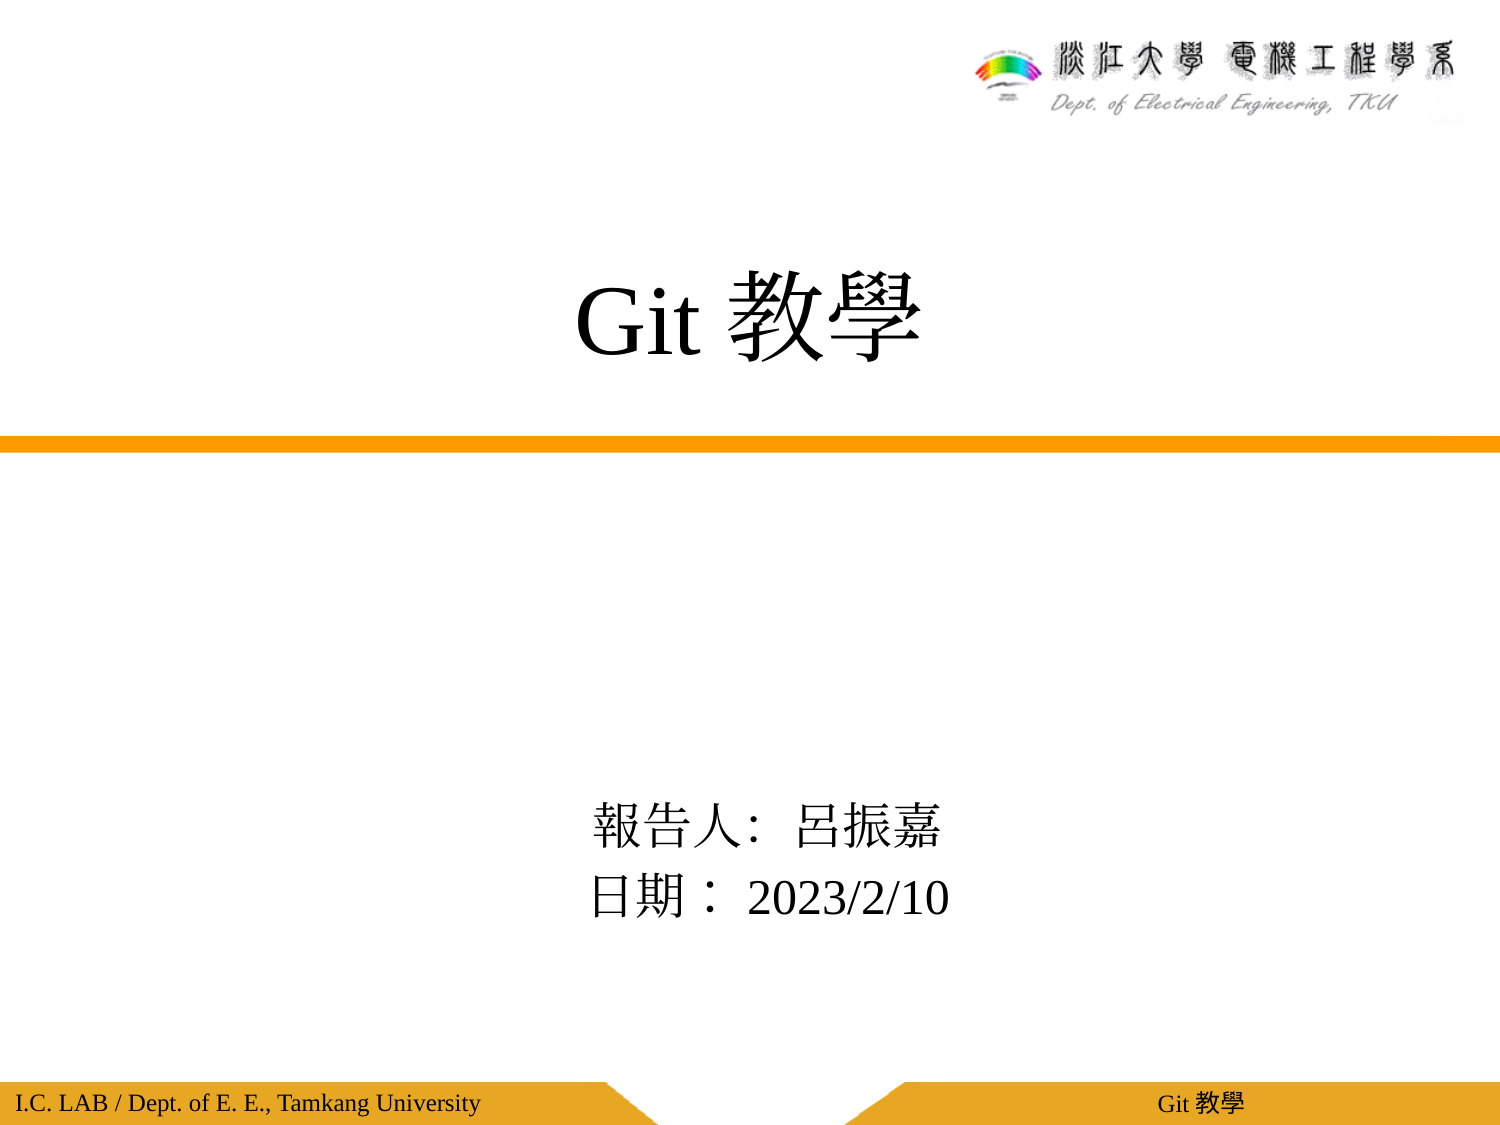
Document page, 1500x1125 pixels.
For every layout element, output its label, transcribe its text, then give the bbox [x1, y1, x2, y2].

picture [962, 31, 1465, 123]
picture [842, 1082, 1500, 1125]
picture [0, 1082, 658, 1125]
title Git教學 [0, 231, 1500, 399]
text_box 報告人：呂振嘉 日期：2023/2/10 [478, 787, 1057, 1012]
